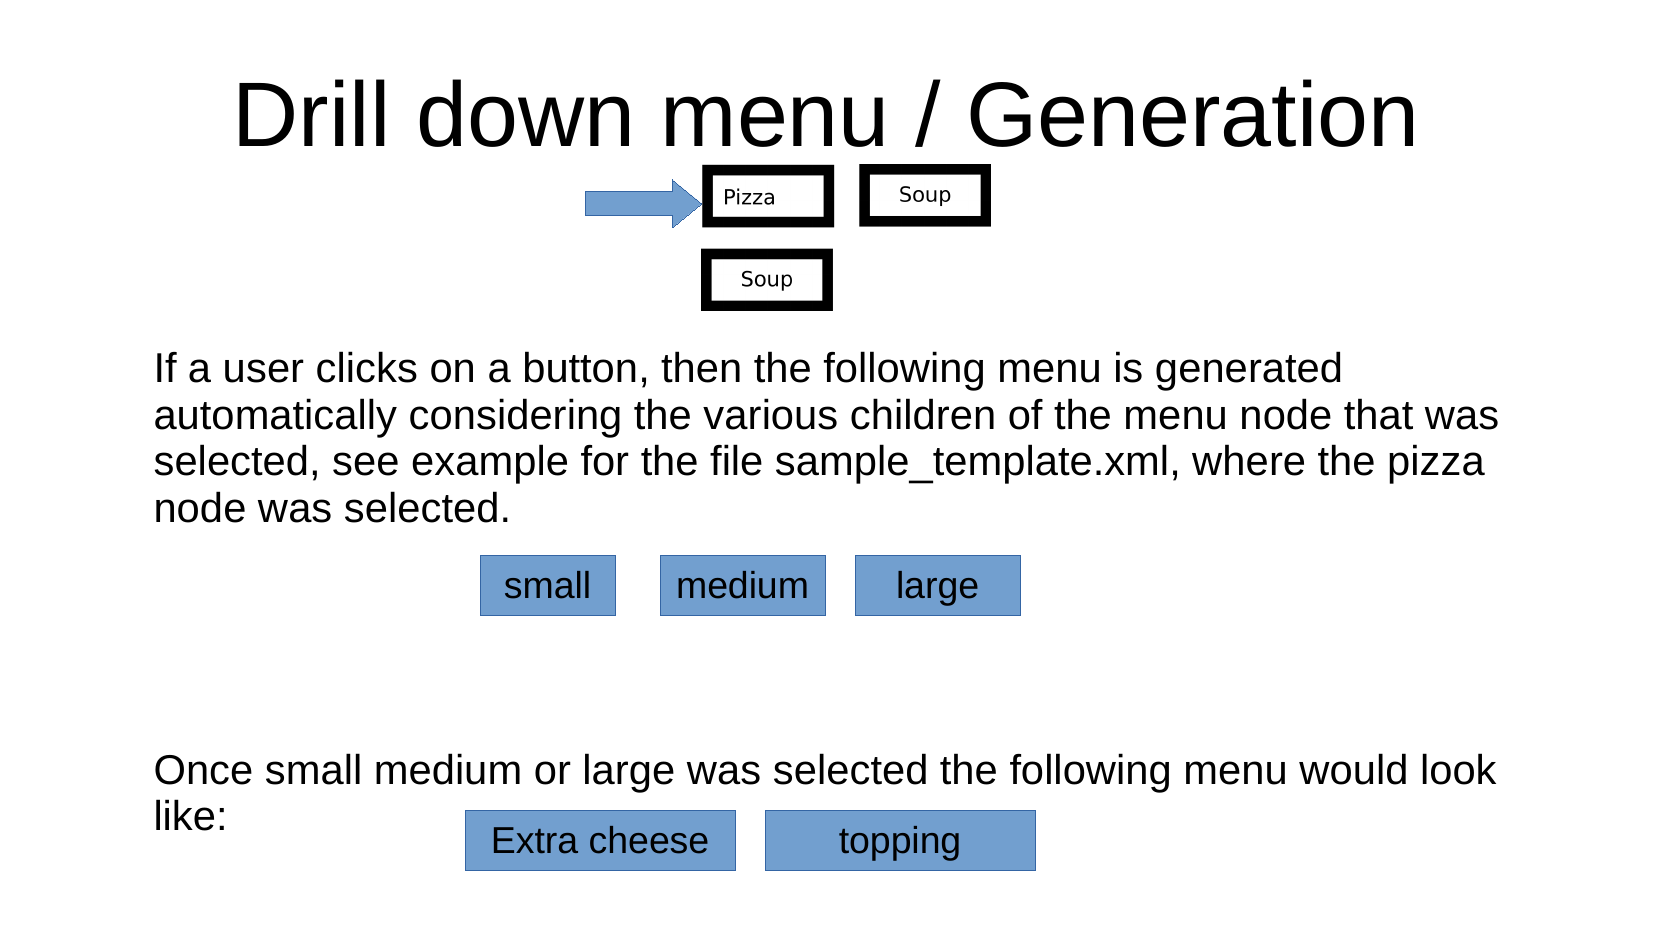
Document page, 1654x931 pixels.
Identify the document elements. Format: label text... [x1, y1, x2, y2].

picture [701, 164, 991, 311]
text_box small [480, 555, 616, 616]
text_box topping [765, 810, 1036, 871]
text_box [585, 179, 702, 228]
text_box large [855, 555, 1021, 616]
text_box Extra cheese [465, 810, 736, 871]
list If a user clicks on a button, then the following menu is generated automatically considering the various children of the menu node that was selected, see example for the file sample_template.xml, where the pizza node was selected. Once small medium or large was selected the following menu would look like: [82, 345, 1571, 885]
text_box medium [660, 555, 826, 616]
title Drill down menu / Generation [82, 37, 1571, 193]
